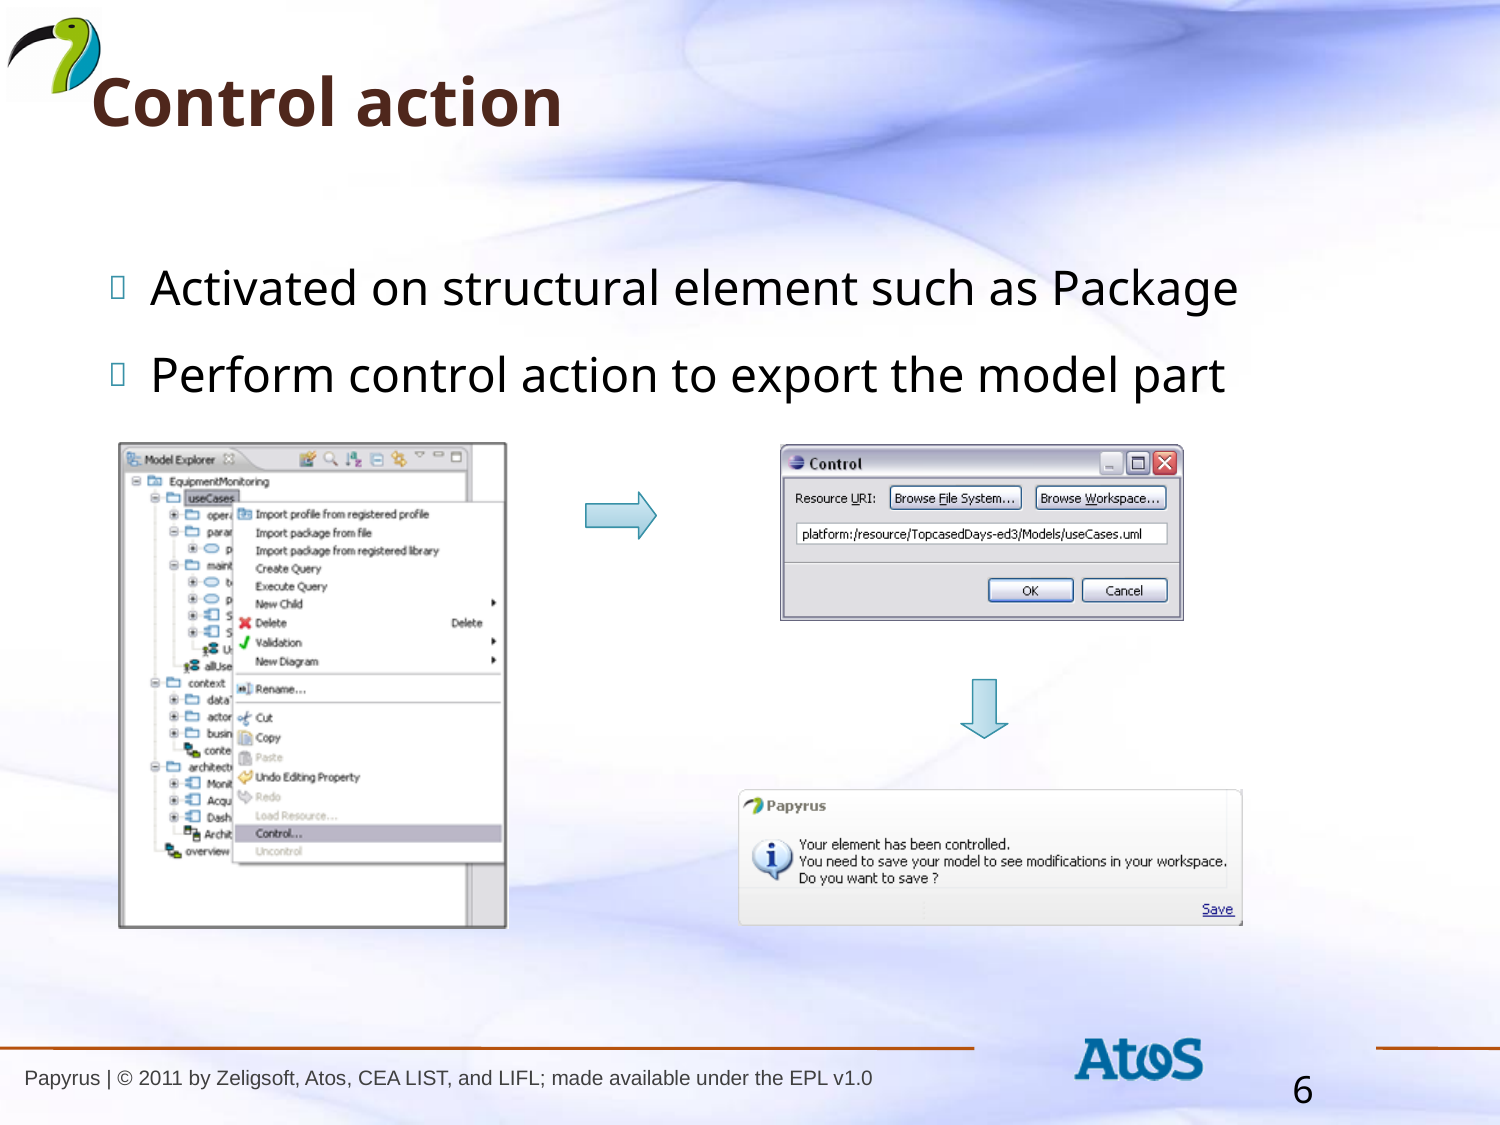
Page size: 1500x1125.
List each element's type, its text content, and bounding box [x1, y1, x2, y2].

list Activated on structural element such as Package Perform control action to export the model part [75, 243, 1425, 986]
text_box [585, 492, 657, 539]
picture [0, 0, 1500, 1125]
title Control action [75, 45, 1425, 233]
slide_number <numéro> [1277, 1051, 1338, 1112]
text_box [960, 679, 1008, 739]
